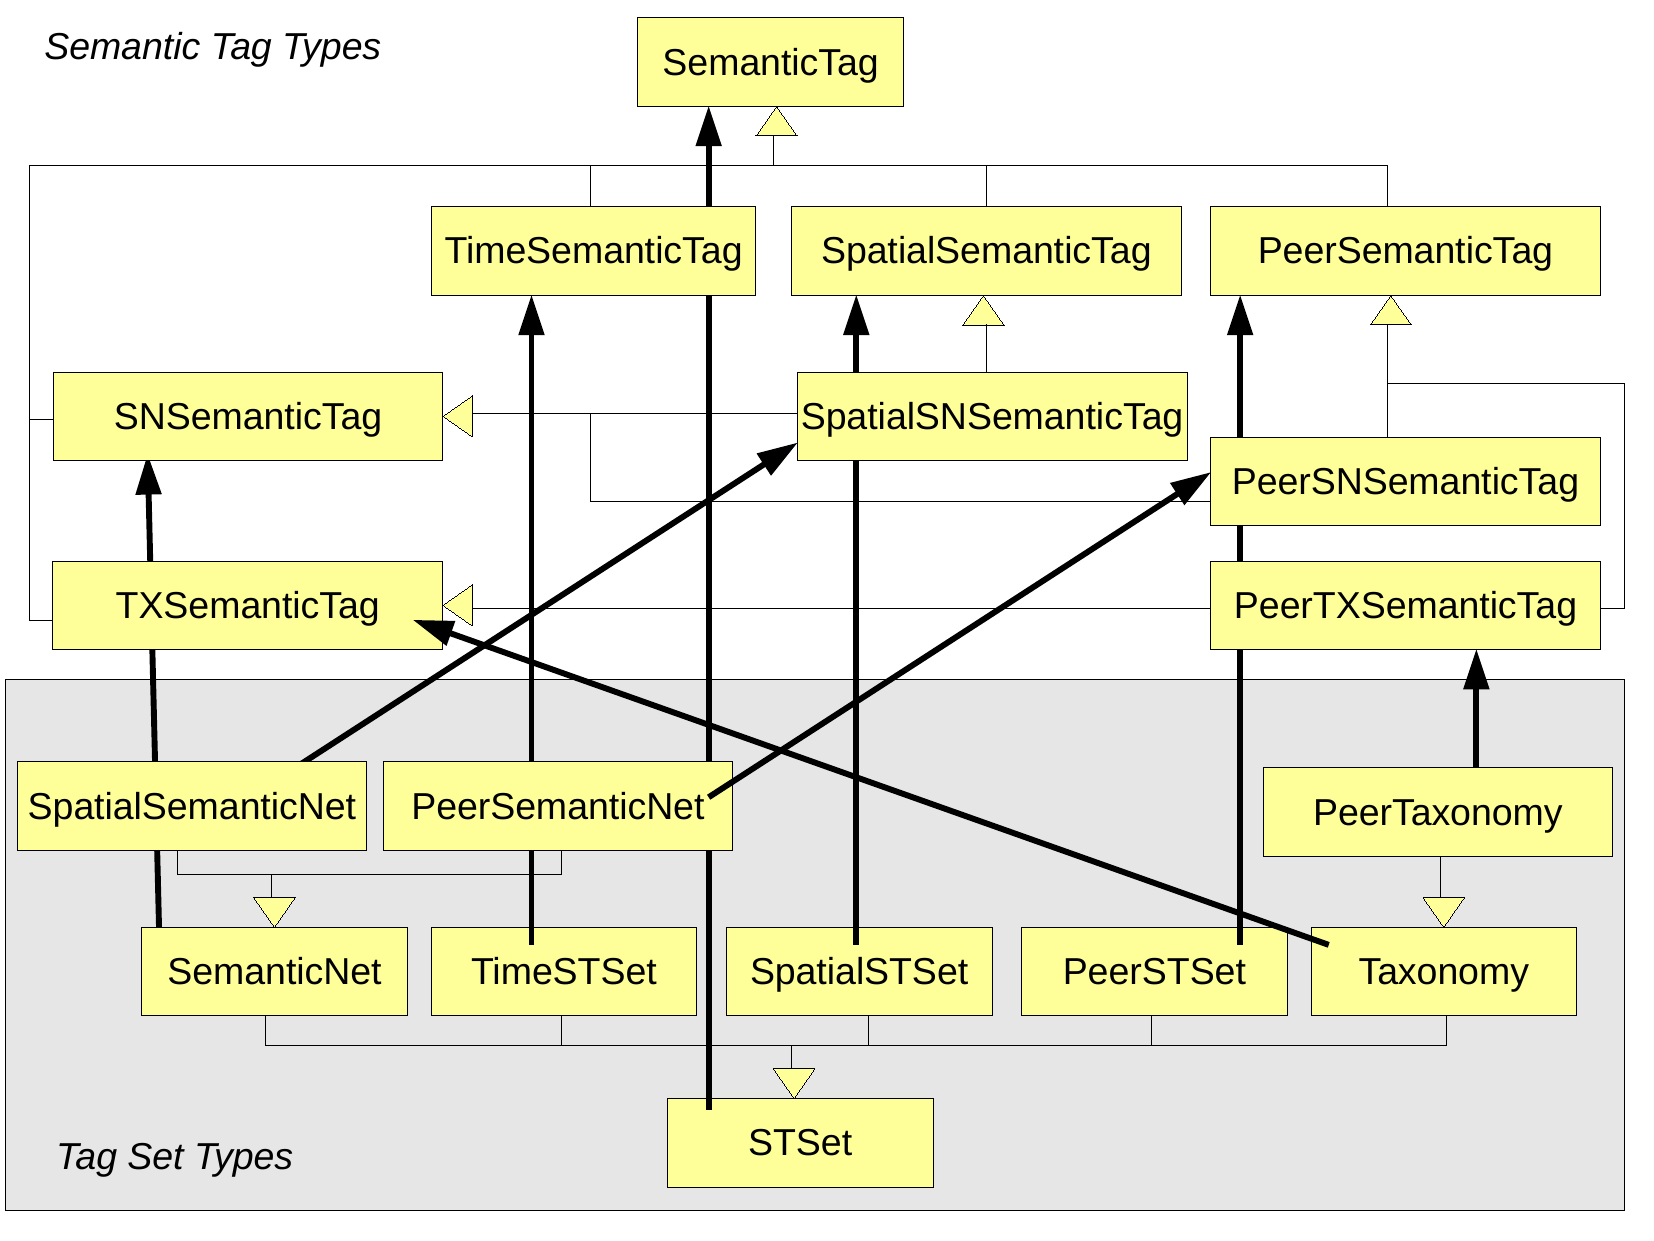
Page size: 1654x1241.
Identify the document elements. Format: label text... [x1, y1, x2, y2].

text_box [712, 755, 868, 1045]
text_box TimeSTSet [431, 927, 697, 1016]
text_box Tag Set Types [41, 1127, 355, 1199]
text_box Semantic Tag Types [29, 17, 562, 89]
text_box SNSemanticTag [53, 372, 443, 461]
text_box PeerSTSet [1021, 927, 1288, 1016]
text_box [859, 679, 1237, 908]
text_box SemanticTag [637, 17, 904, 107]
text_box PeerSNSemanticTag [1210, 437, 1601, 526]
text_box [157, 679, 425, 761]
text_box [592, 679, 706, 720]
text_box [1152, 934, 1446, 1045]
text_box [712, 679, 853, 746]
text_box SpatialSemanticNet [17, 761, 367, 851]
text_box SemanticNet [141, 927, 408, 1016]
text_box TimeSemanticTag [431, 206, 756, 296]
text_box PeerSemanticNet [383, 761, 733, 851]
text_box [534, 851, 706, 1045]
text_box [534, 679, 706, 761]
text_box [859, 679, 884, 695]
text_box PeerTXSemanticTag [1210, 561, 1601, 650]
text_box PeerTaxonomy [1263, 767, 1613, 857]
text_box [1370, 296, 1412, 325]
text_box [443, 395, 473, 437]
text_box Taxonomy [1311, 927, 1577, 1016]
text_box [534, 851, 561, 874]
text_box [161, 851, 561, 1045]
text_box STSet [667, 1098, 934, 1188]
text_box [712, 730, 773, 777]
text_box SpatialSemanticTag [791, 206, 1182, 296]
text_box SpatialSNSemanticTag [797, 372, 1188, 461]
text_box [5, 679, 1625, 1211]
text_box [859, 782, 1237, 1045]
text_box [178, 679, 529, 874]
text_box PeerSemanticTag [1210, 206, 1601, 296]
text_box [789, 709, 853, 772]
text_box SpatialSTSet [726, 927, 993, 1016]
text_box [962, 296, 1005, 326]
text_box TXSemanticTag [52, 561, 443, 650]
text_box [1243, 918, 1266, 927]
text_box [443, 584, 473, 626]
text_box [755, 106, 798, 136]
